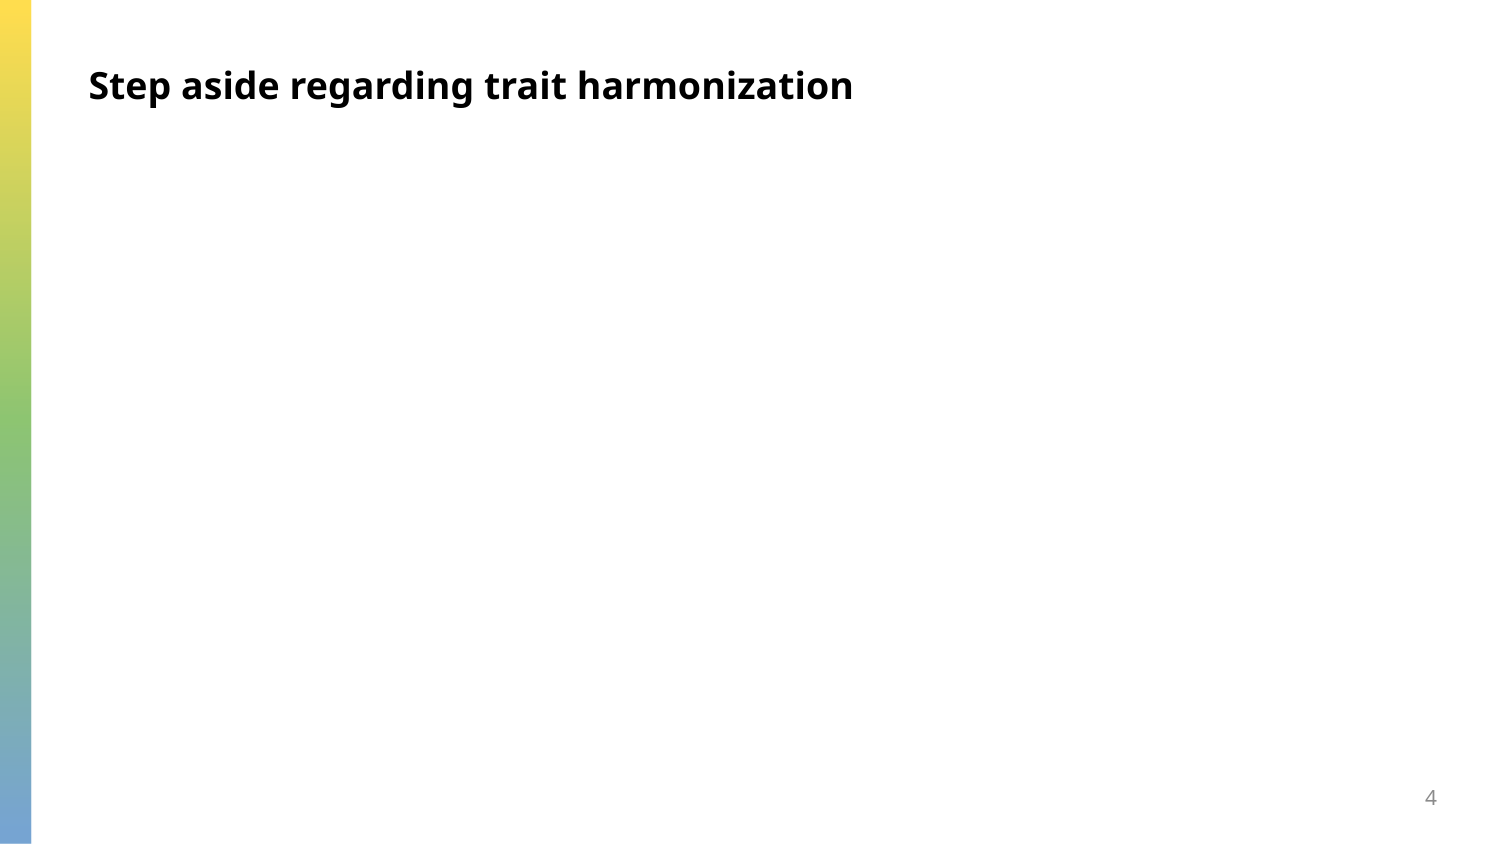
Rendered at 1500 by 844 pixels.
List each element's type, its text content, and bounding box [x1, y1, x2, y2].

slide_number <number> [1240, 767, 1437, 813]
picture [0, 0, 1500, 844]
list Step aside regarding trait harmonization [88, 61, 1442, 157]
